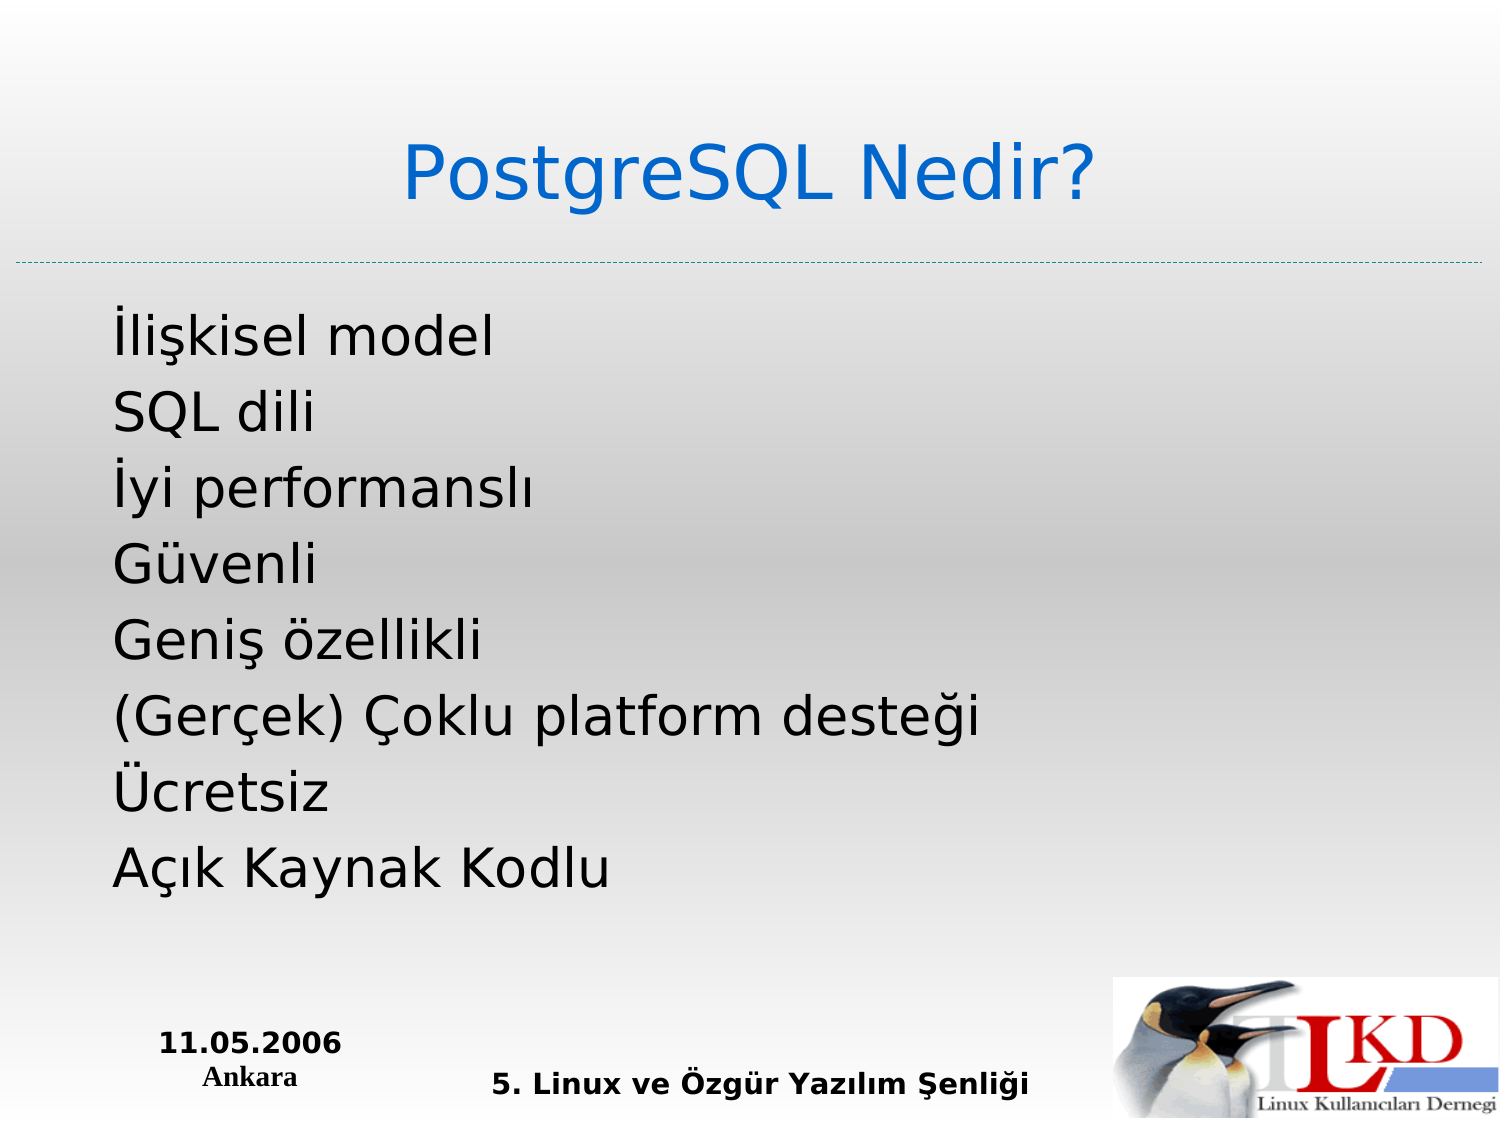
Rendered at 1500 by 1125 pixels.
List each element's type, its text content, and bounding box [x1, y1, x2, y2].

title PostgreSQL Nedir? [0, 0, 1500, 225]
list İlişkisel model SQL dili İyi performanslı Güvenli Geniş özellikli (Gerçek) Çoklu platform desteği Ücretsiz Açık Kaynak Kodlu [0, 297, 1469, 978]
picture [1113, 977, 1499, 1118]
